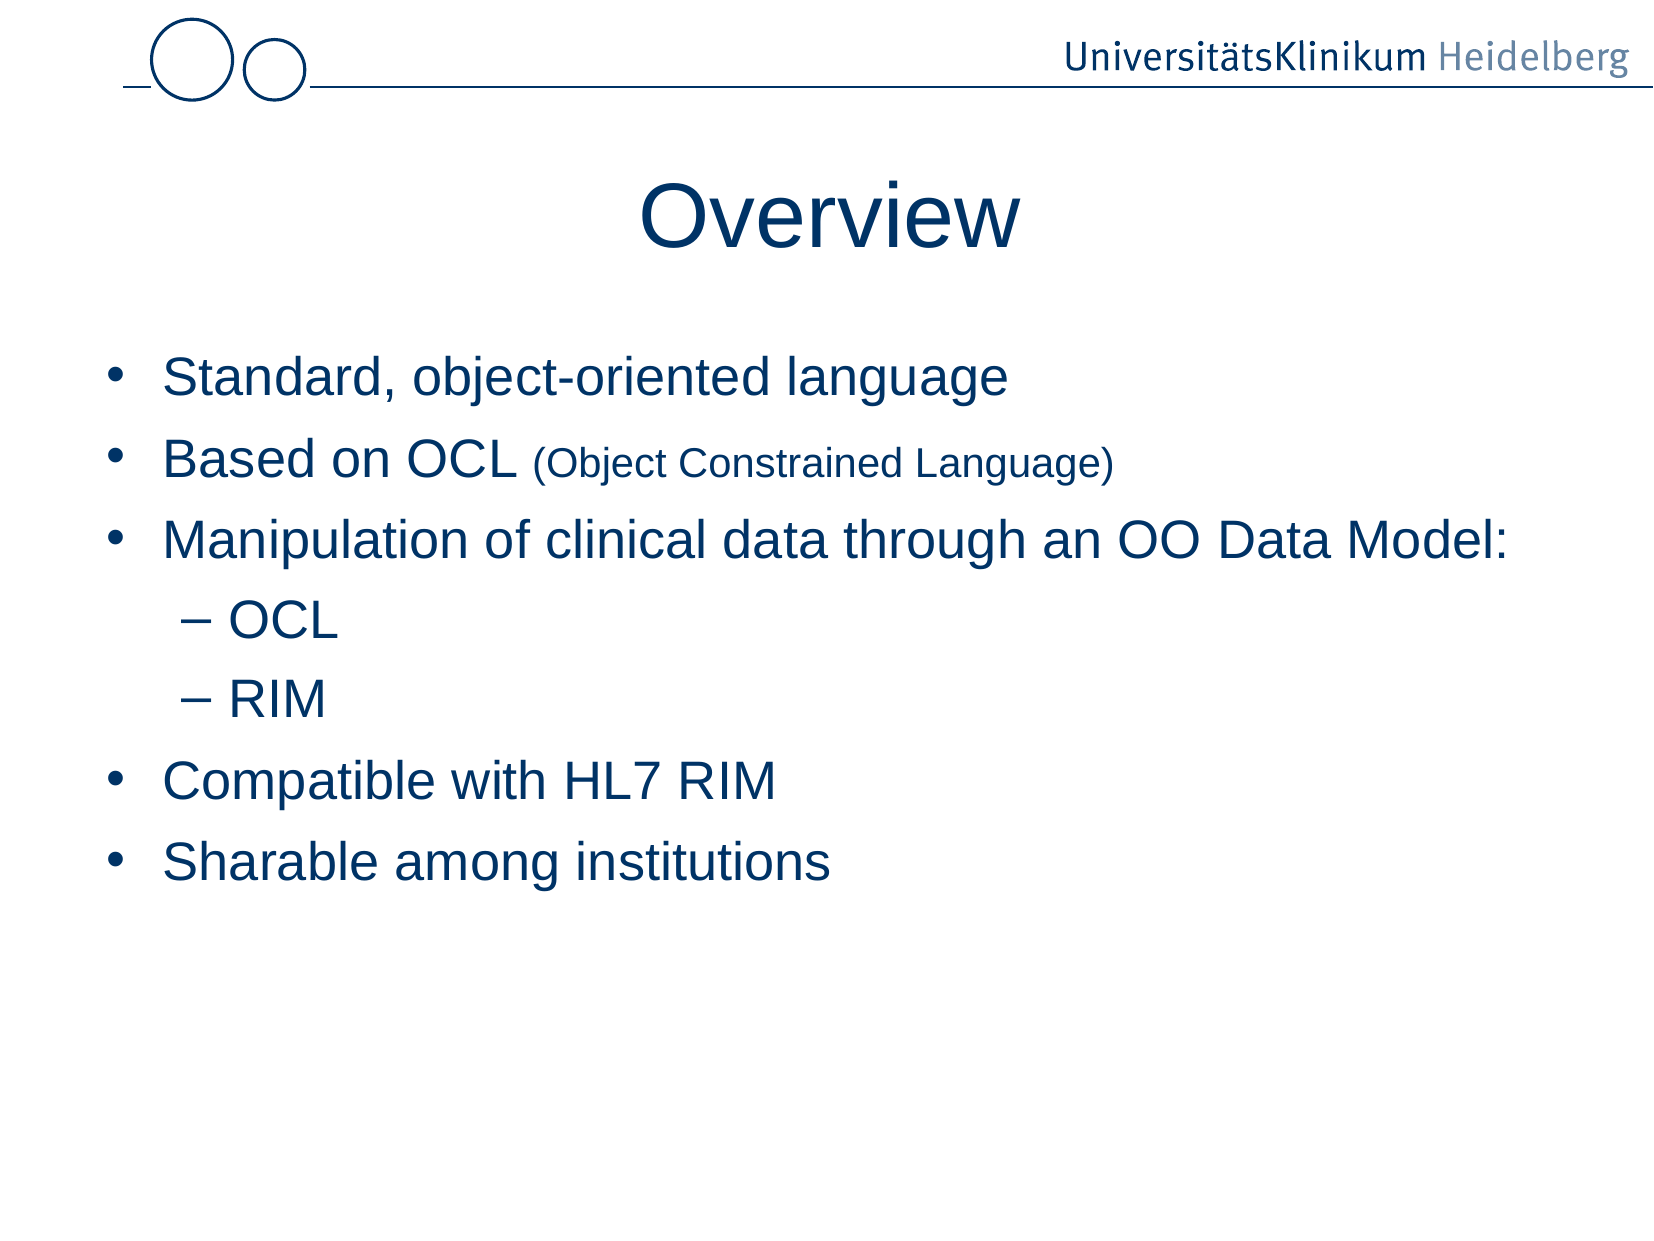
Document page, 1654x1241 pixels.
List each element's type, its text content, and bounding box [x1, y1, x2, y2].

title Overview [85, 107, 1574, 315]
list Standard, object-oriented language Based on OCL (Object Constrained Language) Manipulation of clinical data through an OO Data Model: OCL RIM Compatible with HL7 RIM Sharable among institutions [91, 333, 1580, 1129]
